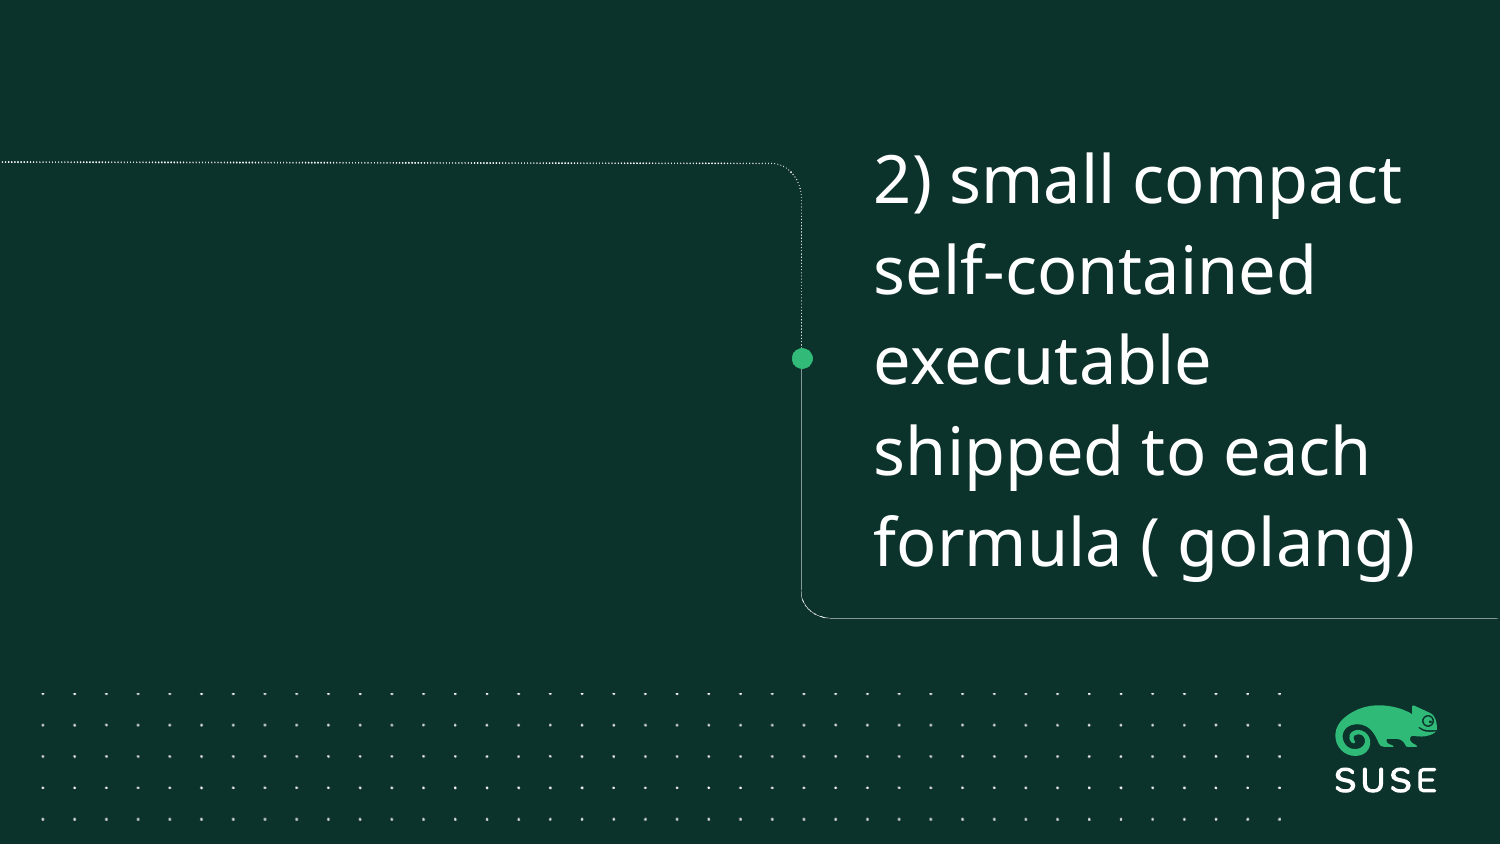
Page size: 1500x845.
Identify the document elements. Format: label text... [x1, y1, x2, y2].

picture [1038, 555, 1056, 562]
picture [907, 555, 925, 562]
picture [1229, 555, 1247, 562]
picture [1094, 555, 1111, 562]
picture [1365, 555, 1383, 562]
picture [0, 161, 1499, 619]
picture [1285, 555, 1302, 562]
title 2) small compact self-contained executable shipped to each formula ( golang) [874, 163, 1426, 555]
picture [1188, 555, 1206, 562]
